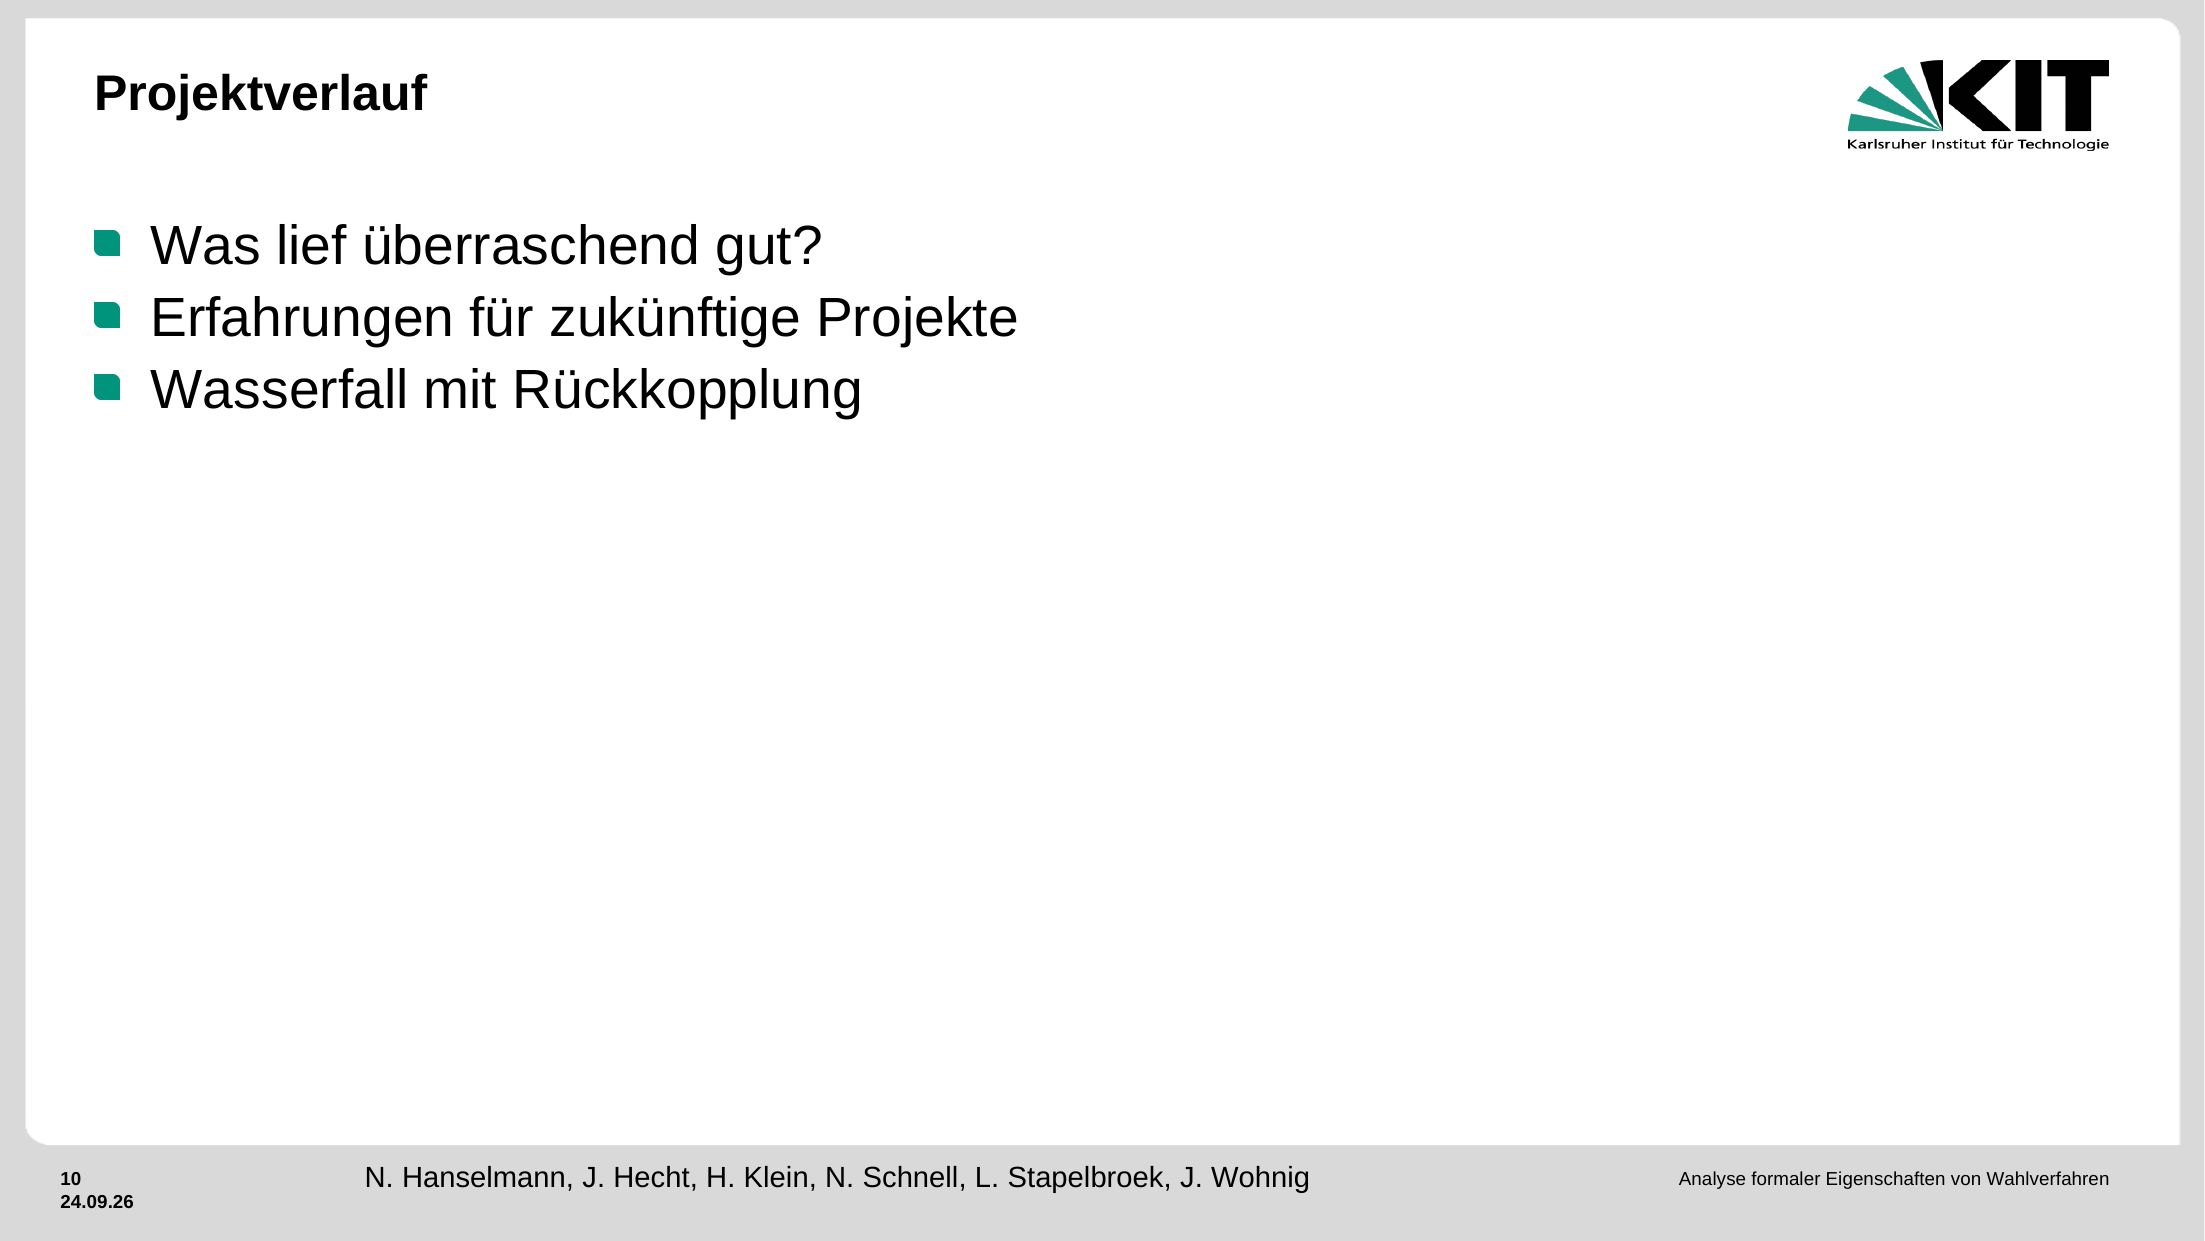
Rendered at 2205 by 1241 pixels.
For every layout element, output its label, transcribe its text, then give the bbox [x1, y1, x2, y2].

picture [0, 0, 2205, 1241]
list Was lief überraschend gut? Erfahrungen für zukünftige Projekte Wasserfall mit Rückkopplung [94, 216, 2084, 1102]
title Projektverlauf [94, 60, 1761, 162]
